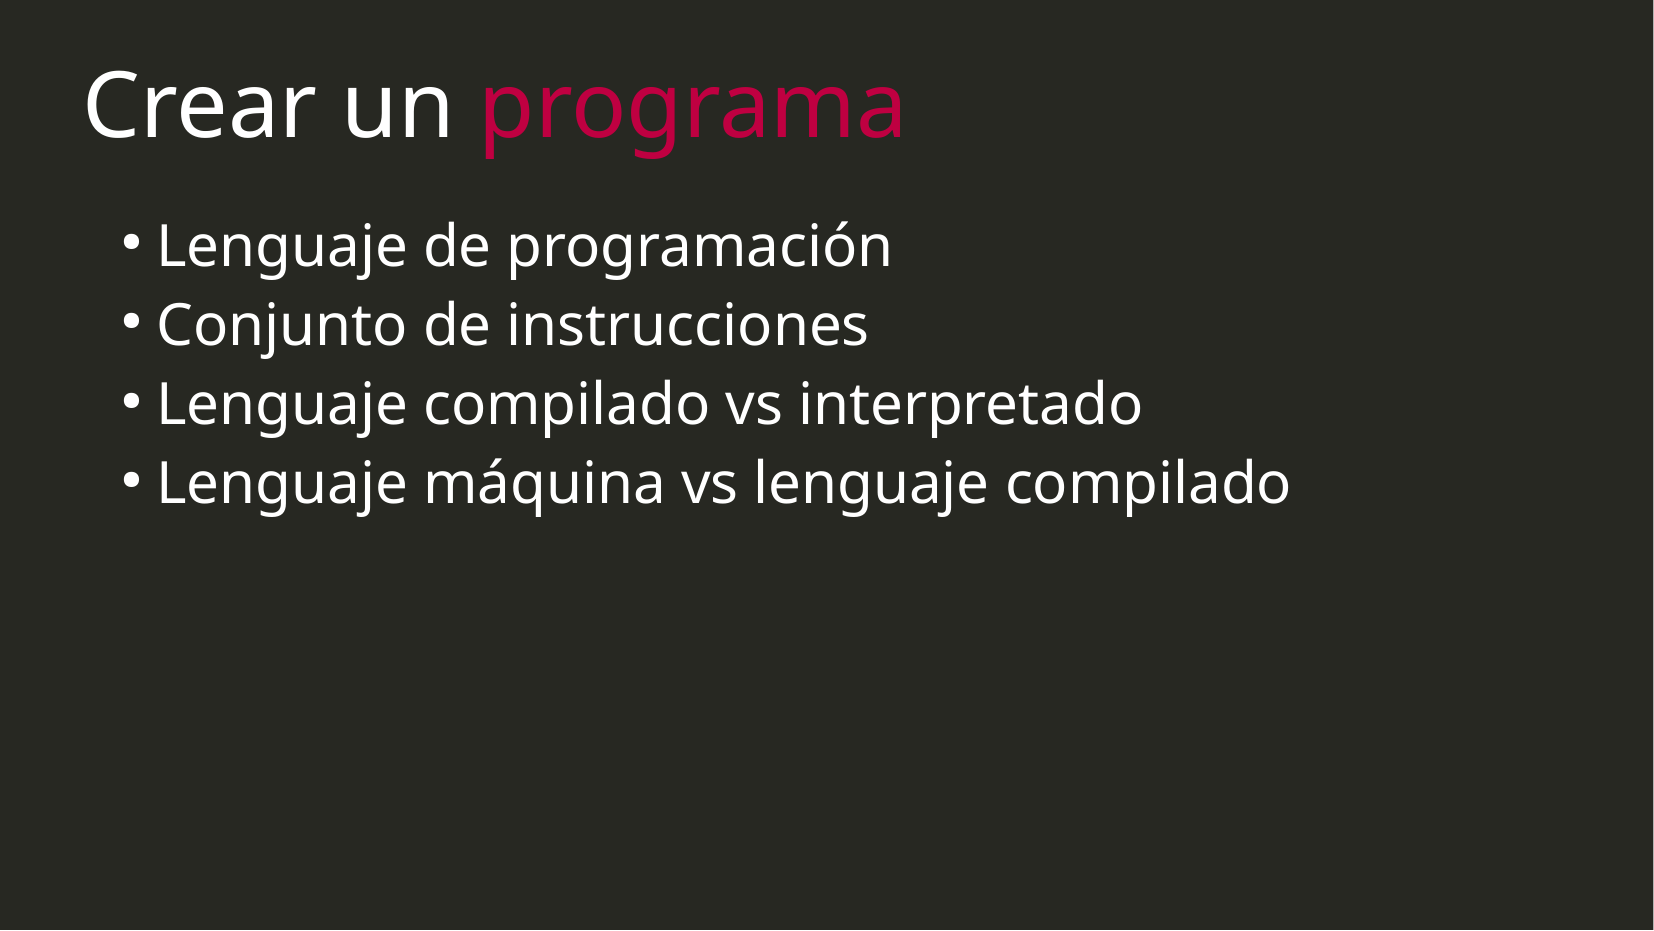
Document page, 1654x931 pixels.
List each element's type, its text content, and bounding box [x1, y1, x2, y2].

text_box Lenguaje de programación Conjunto de instrucciones Lenguaje compilado vs interpretado Lenguaje máquina vs lenguaje compilado [106, 196, 1501, 562]
title Crear un programa [82, 47, 1560, 158]
